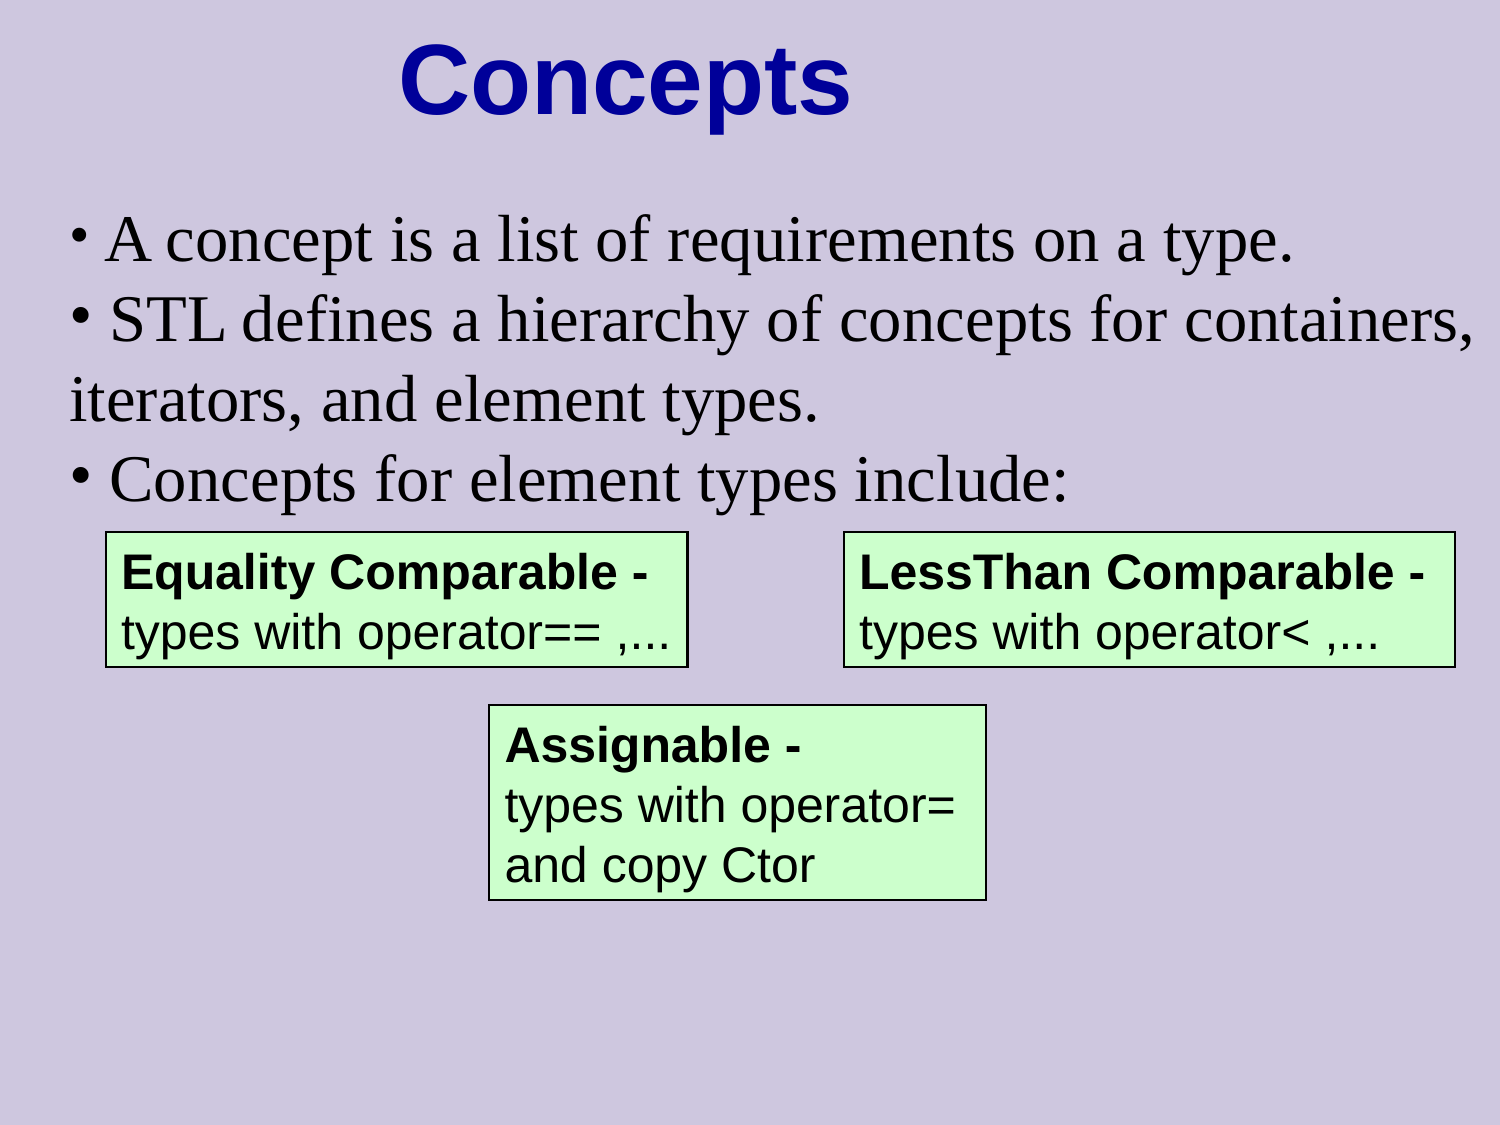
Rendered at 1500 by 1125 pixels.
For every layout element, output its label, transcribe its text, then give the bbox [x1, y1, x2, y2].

text_box Assignable - types with operator= and copy Ctor [489, 704, 986, 901]
text_box Equality Comparable - types with operator== ,... [105, 531, 688, 668]
text_box A concept is a list of requirements on a type. STL defines a hierarchy of concepts for containers, iterators, and element types. Concepts for element types include: [54, 187, 1500, 1013]
text_box LessThan Comparable - types with operator< ,... [844, 531, 1455, 668]
title Concepts [335, 0, 916, 177]
